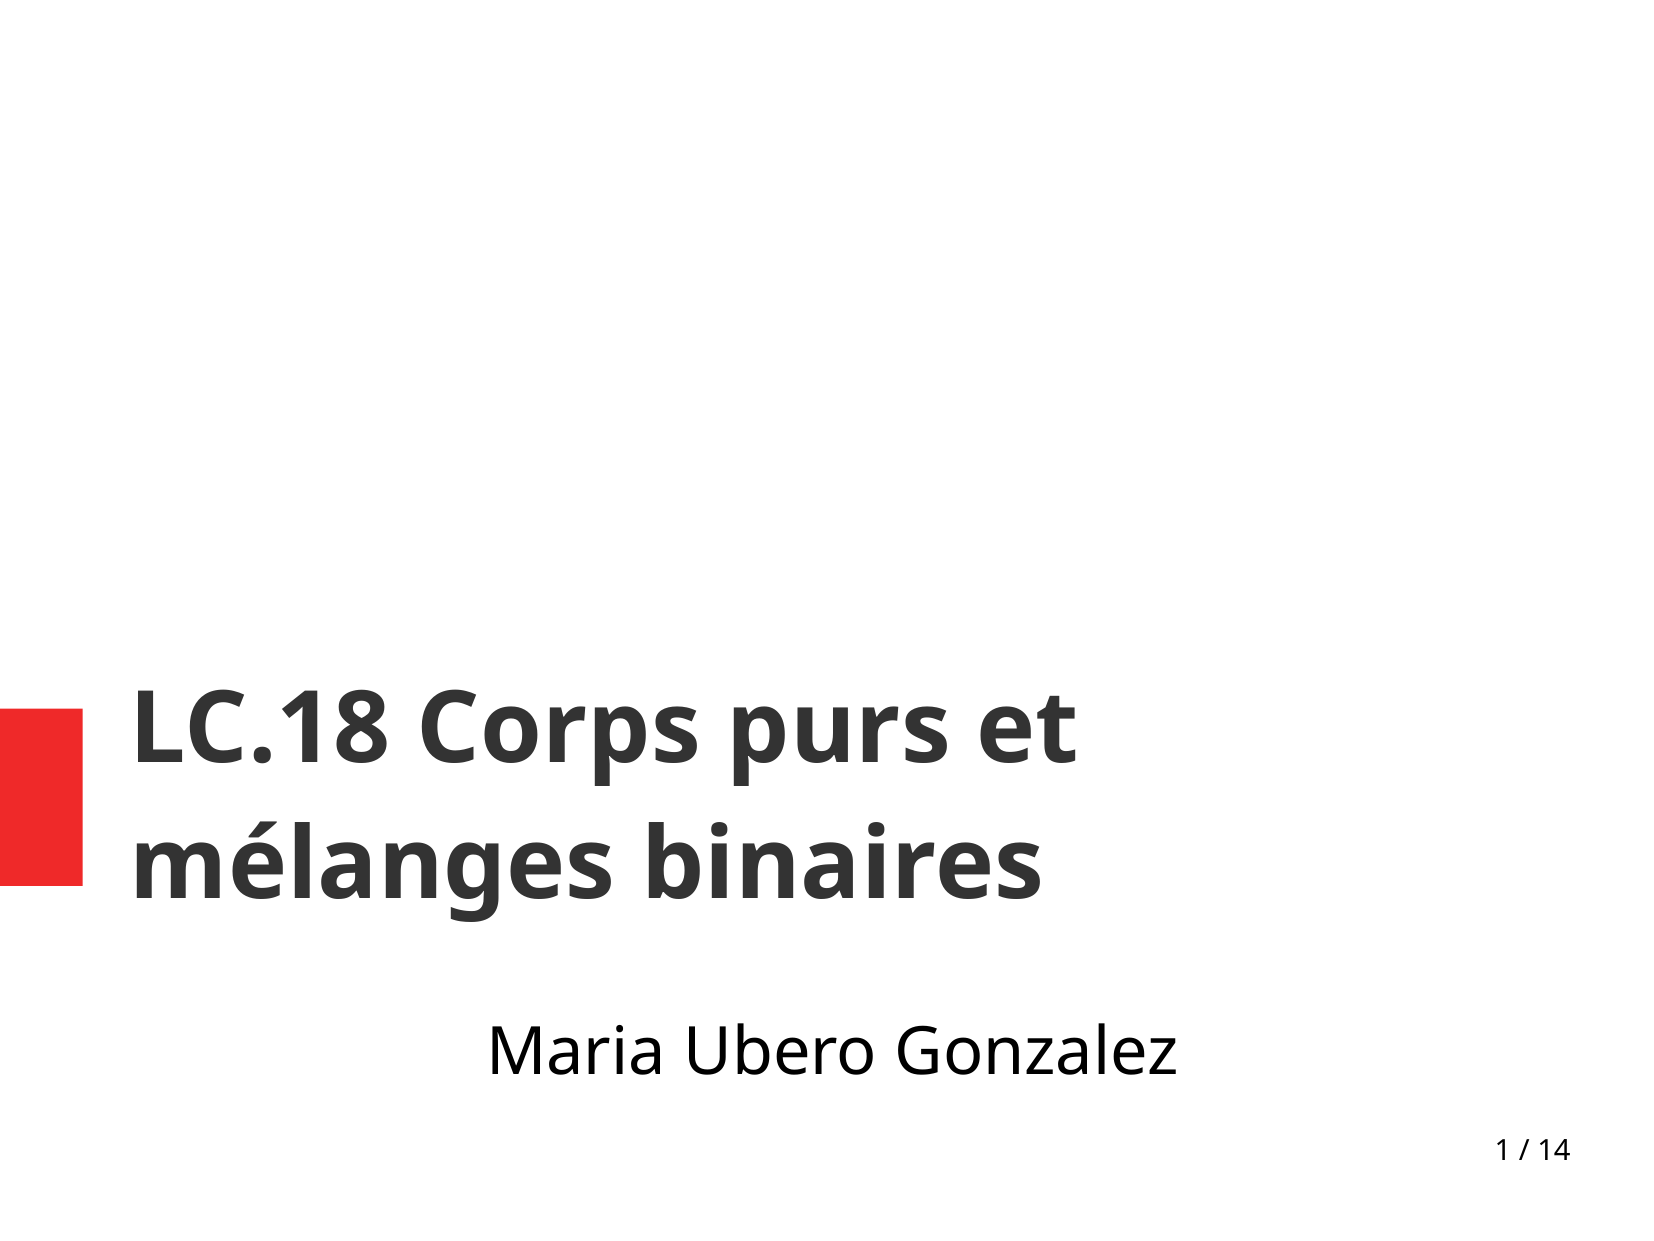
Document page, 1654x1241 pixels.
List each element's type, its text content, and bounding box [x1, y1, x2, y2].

title LC.18 Corps purs et mélanges binaires [129, 655, 1536, 928]
subtitle Maria Ubero Gonzalez [129, 968, 1536, 1130]
